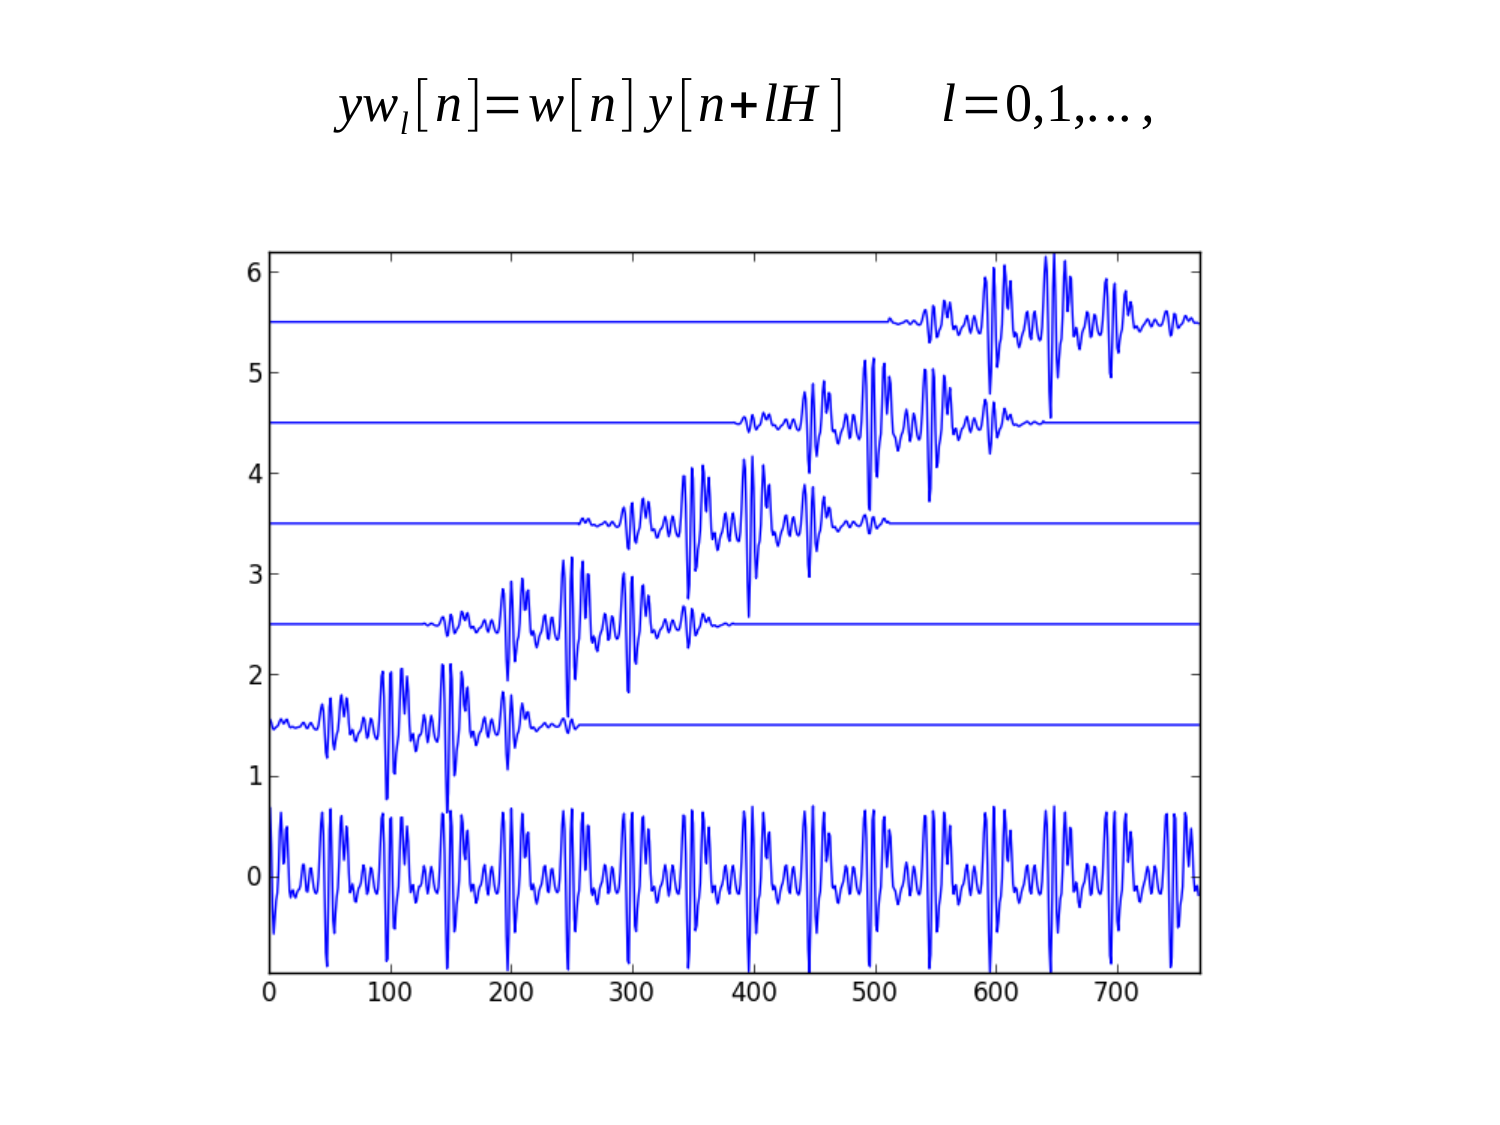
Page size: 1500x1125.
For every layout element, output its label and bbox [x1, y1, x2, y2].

picture [119, 162, 1320, 1063]
chart [324, 73, 1161, 142]
